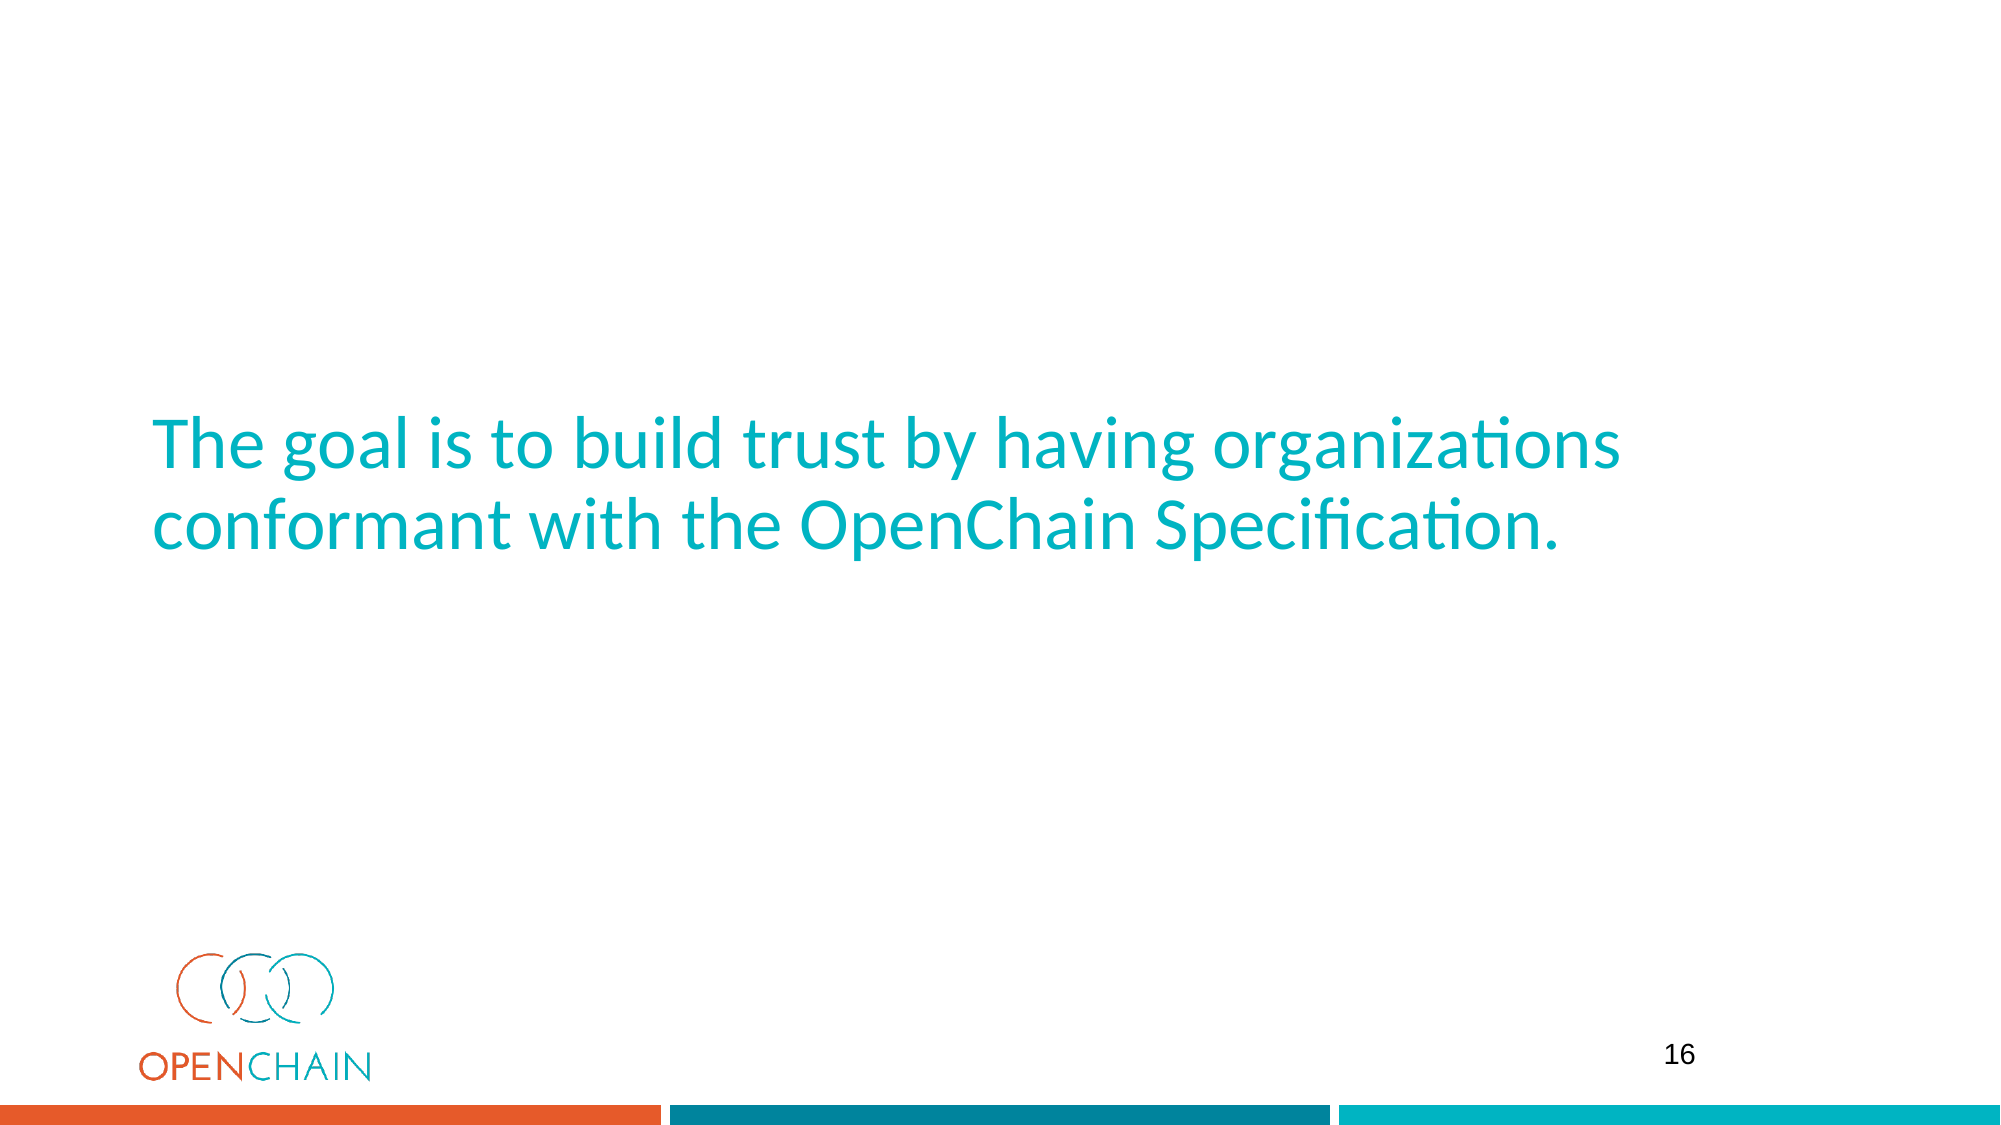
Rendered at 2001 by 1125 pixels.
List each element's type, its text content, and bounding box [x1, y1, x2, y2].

title The goal is to build trust by having organizations conformant with the OpenChain Specification. [137, 376, 1863, 594]
text_box 35 [1648, 1022, 1863, 1083]
